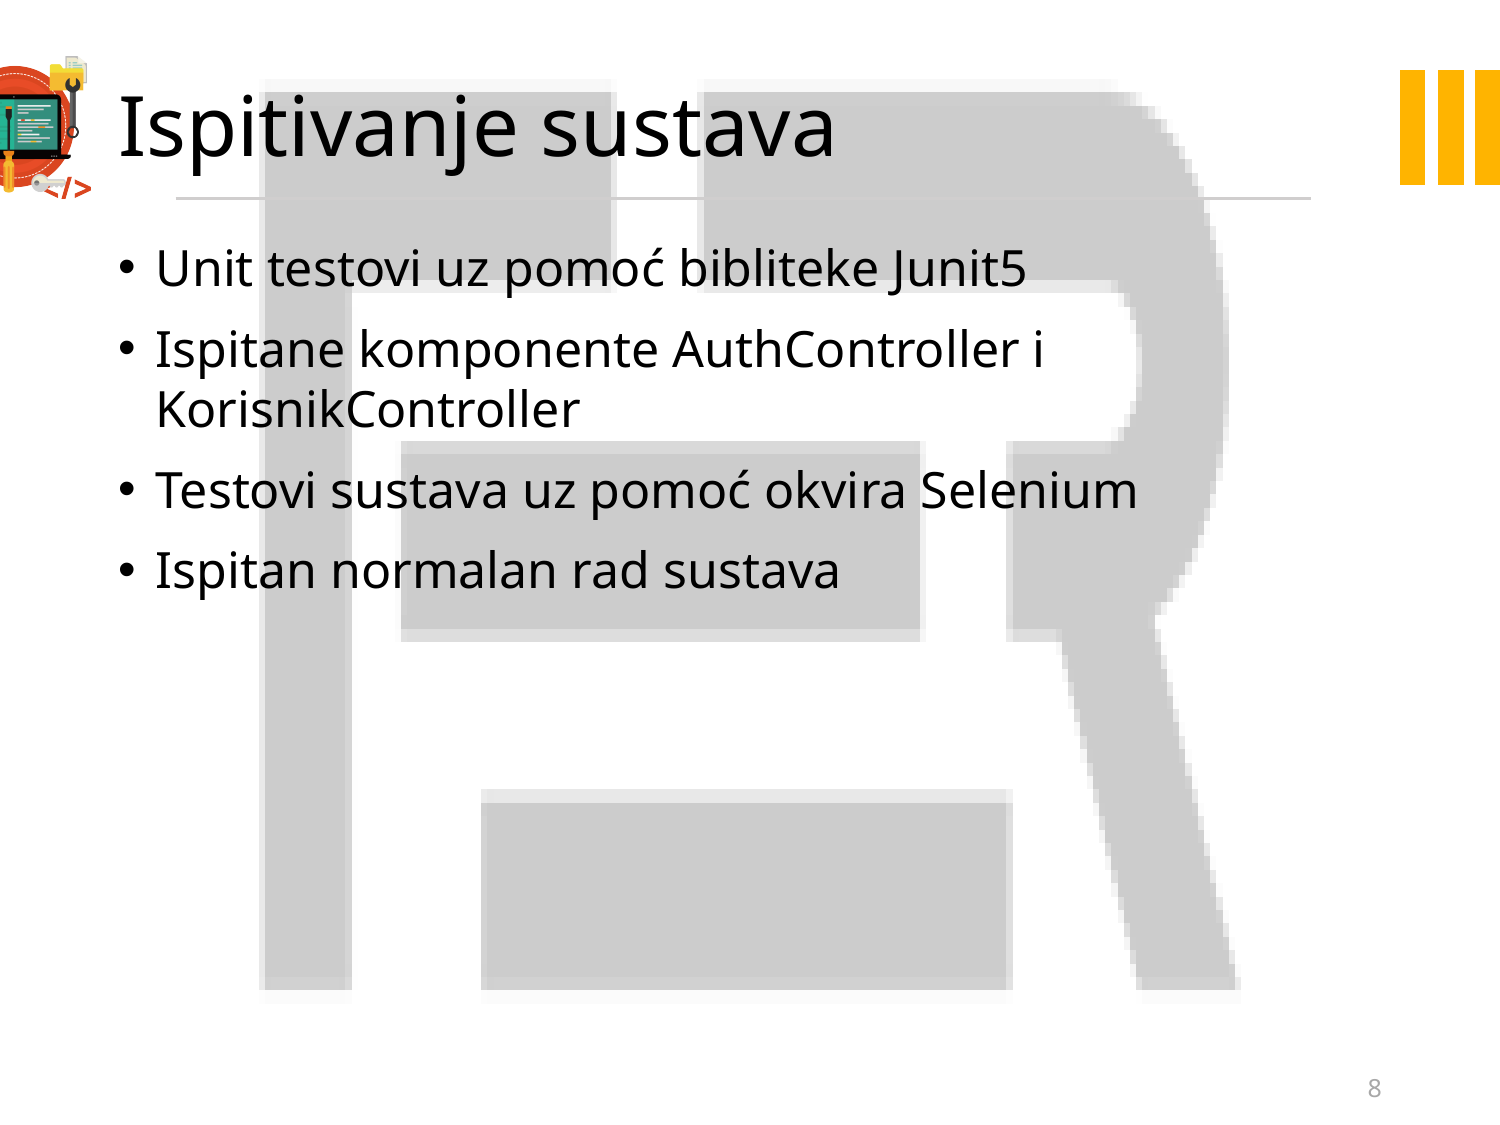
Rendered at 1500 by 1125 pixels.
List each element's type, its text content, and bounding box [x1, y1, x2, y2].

list Unit testovi uz pomoć bibliteke Junit5 Ispitane komponente AuthController i KorisnikController Testovi sustava uz pomoć okvira Selenium Ispitan normalan rad sustava [103, 228, 1397, 1038]
title Ispitivanje sustava [103, 59, 1397, 199]
